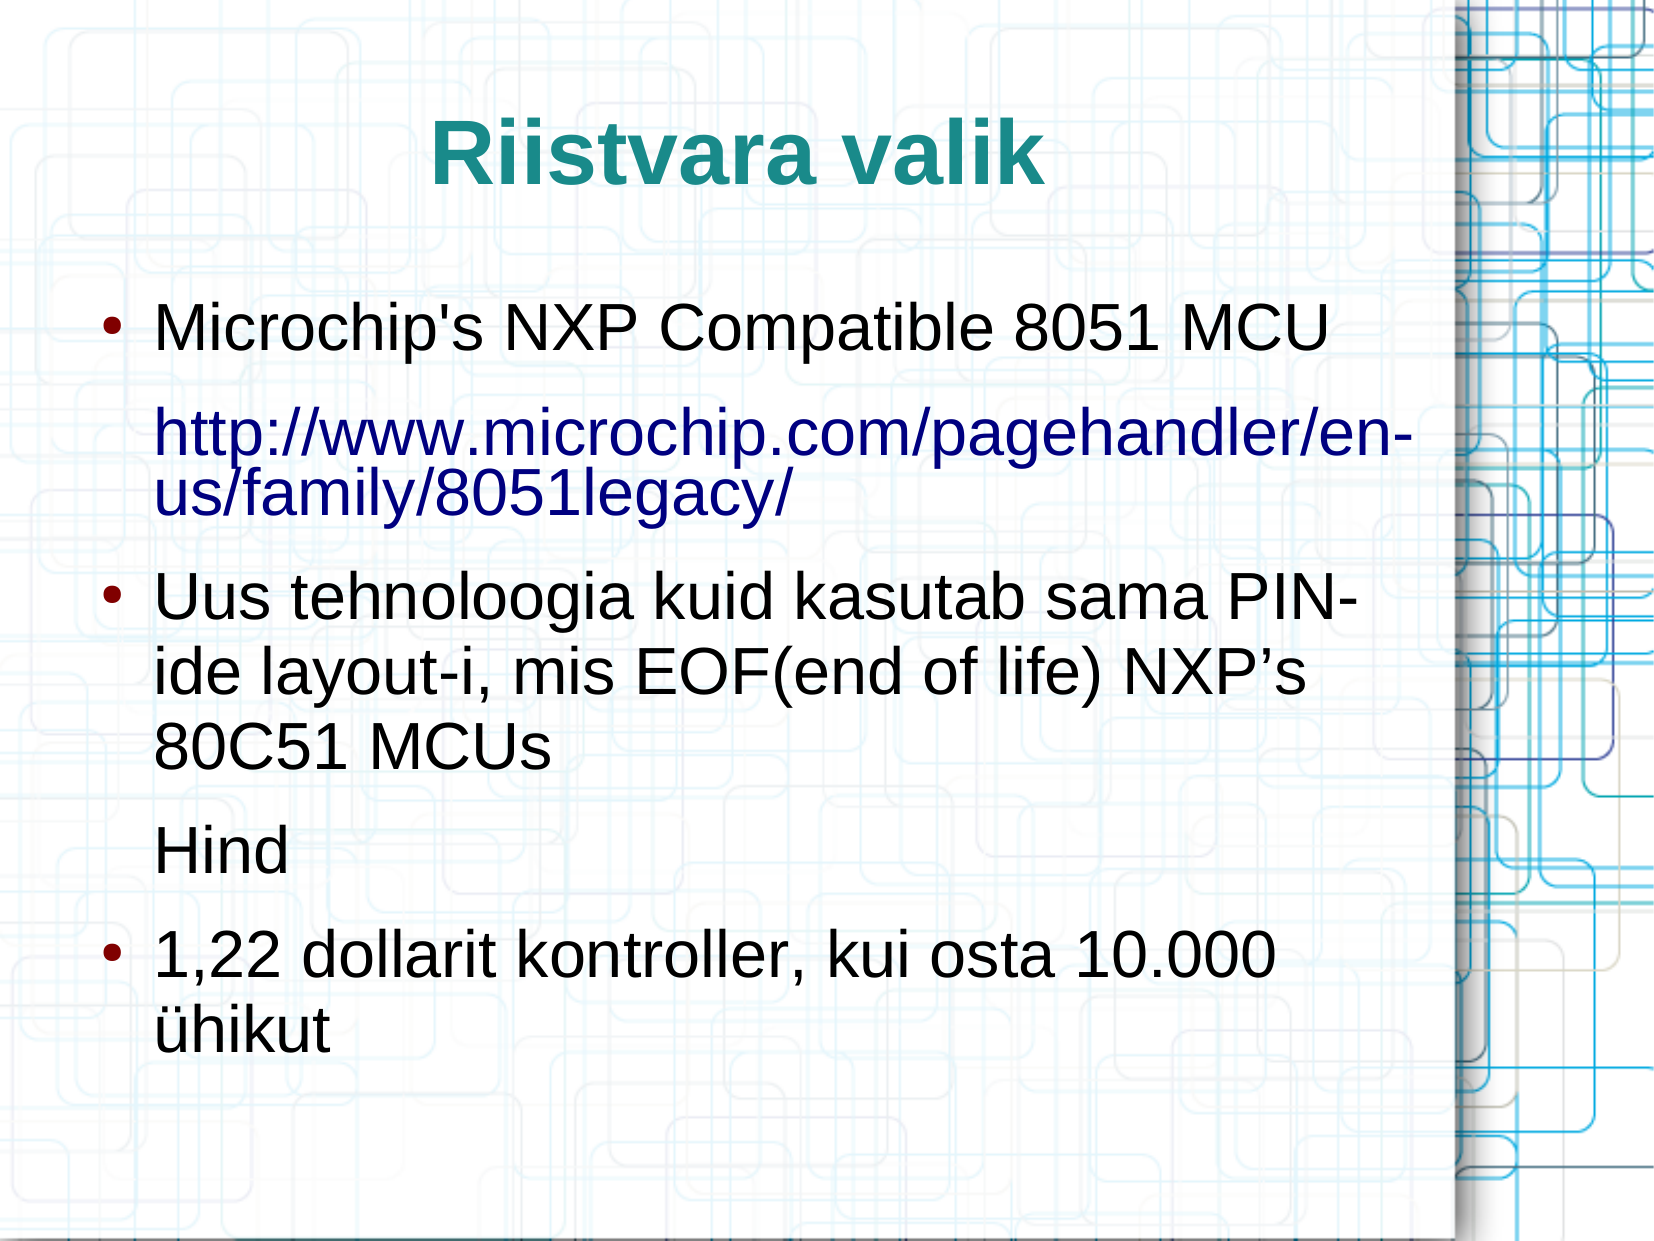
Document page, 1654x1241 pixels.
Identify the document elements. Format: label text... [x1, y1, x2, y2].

picture [0, 0, 1654, 1241]
list Microchip's NXP Compatible 8051 MCU http://www.microchip.com/pagehandler/en-us/family/8051legacy/ Uus tehnoloogia kuid kasutab sama PIN-ide layout-i, mis EOF(end of life) NXP’s 80C51 MCUs Hind 1,22 dollarit kontroller, kui osta 10.000 ühikut [82, 290, 1418, 1109]
title Riistvara valik [59, 49, 1418, 257]
